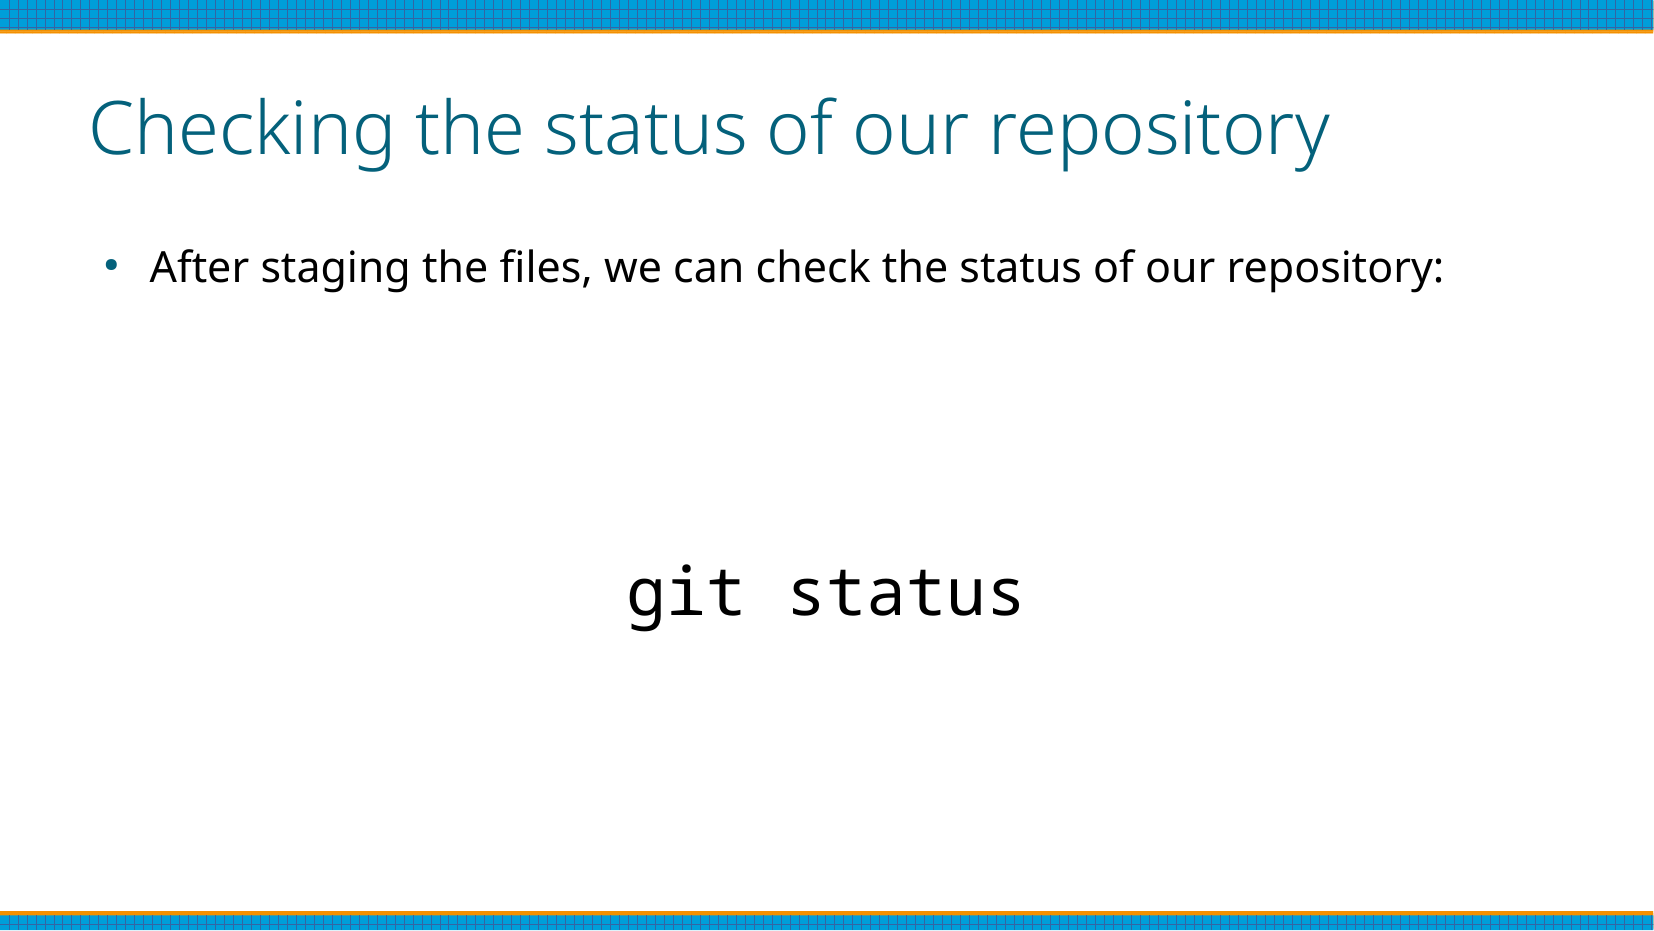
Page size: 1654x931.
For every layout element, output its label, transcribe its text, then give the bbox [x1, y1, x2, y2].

title Checking the status of our repository [88, 44, 1565, 207]
list After staging the files, we can check the status of our repository: [88, 236, 1565, 338]
text_box git status [620, 541, 1033, 638]
